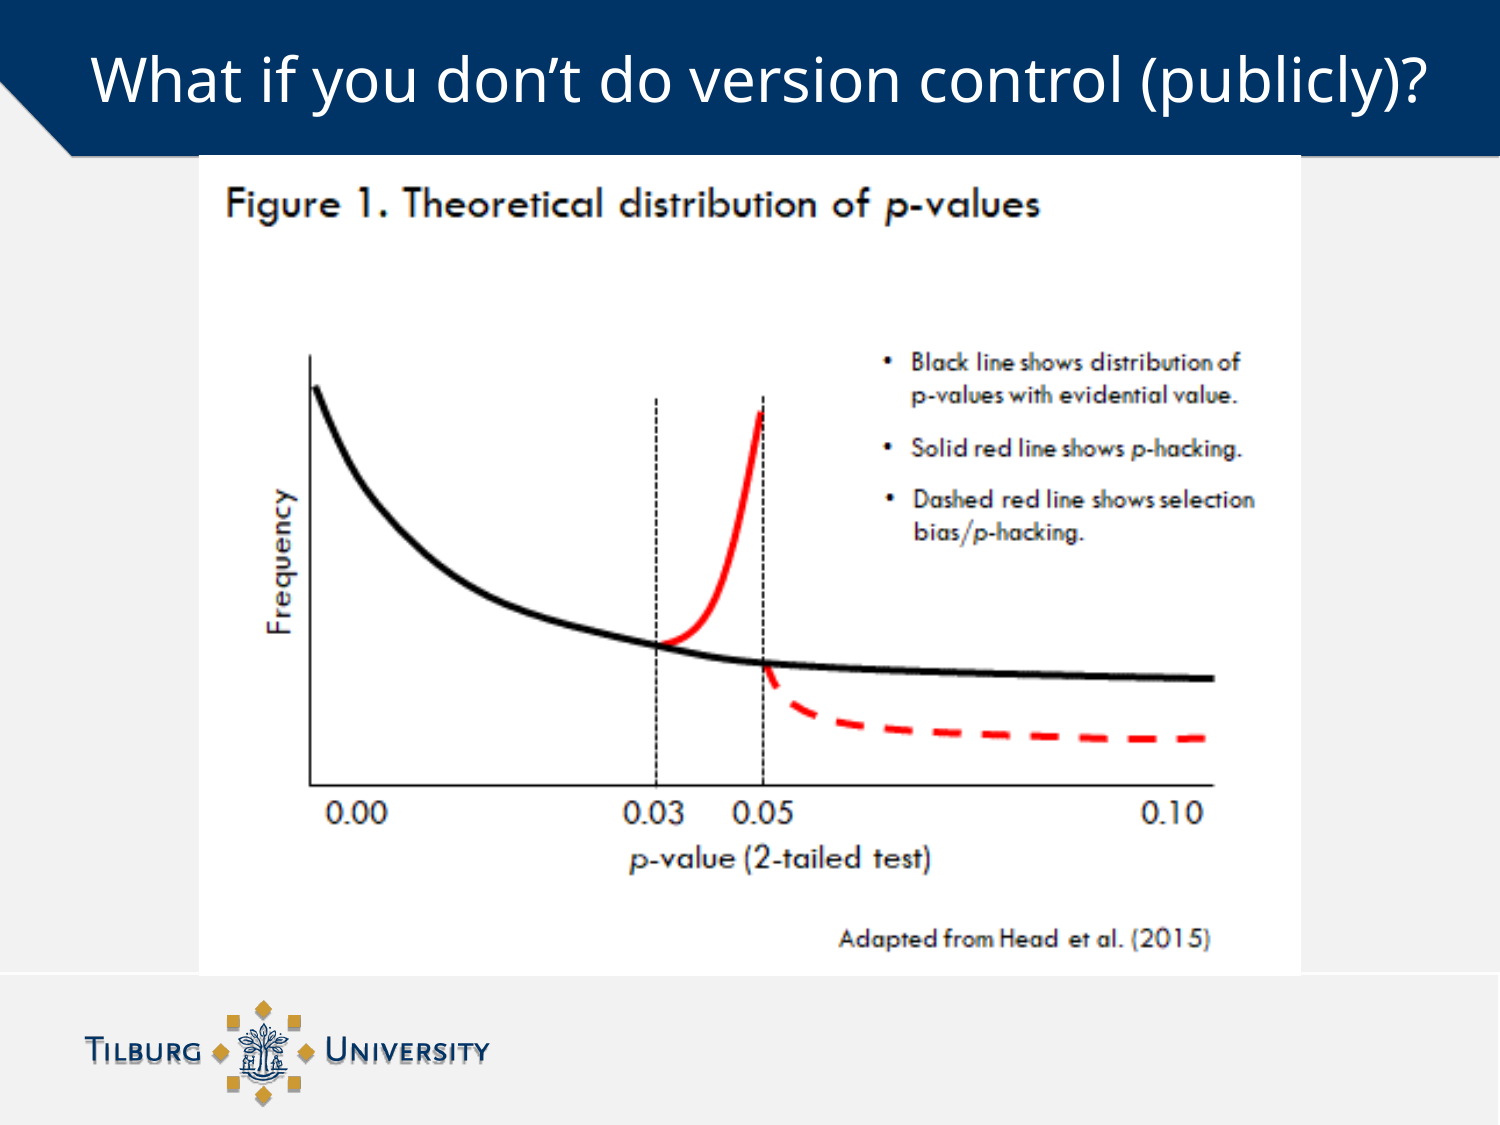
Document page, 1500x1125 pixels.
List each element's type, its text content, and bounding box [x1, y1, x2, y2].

title What if you don’t do version control (publicly)? [75, 0, 1476, 156]
picture [198, 155, 1302, 976]
